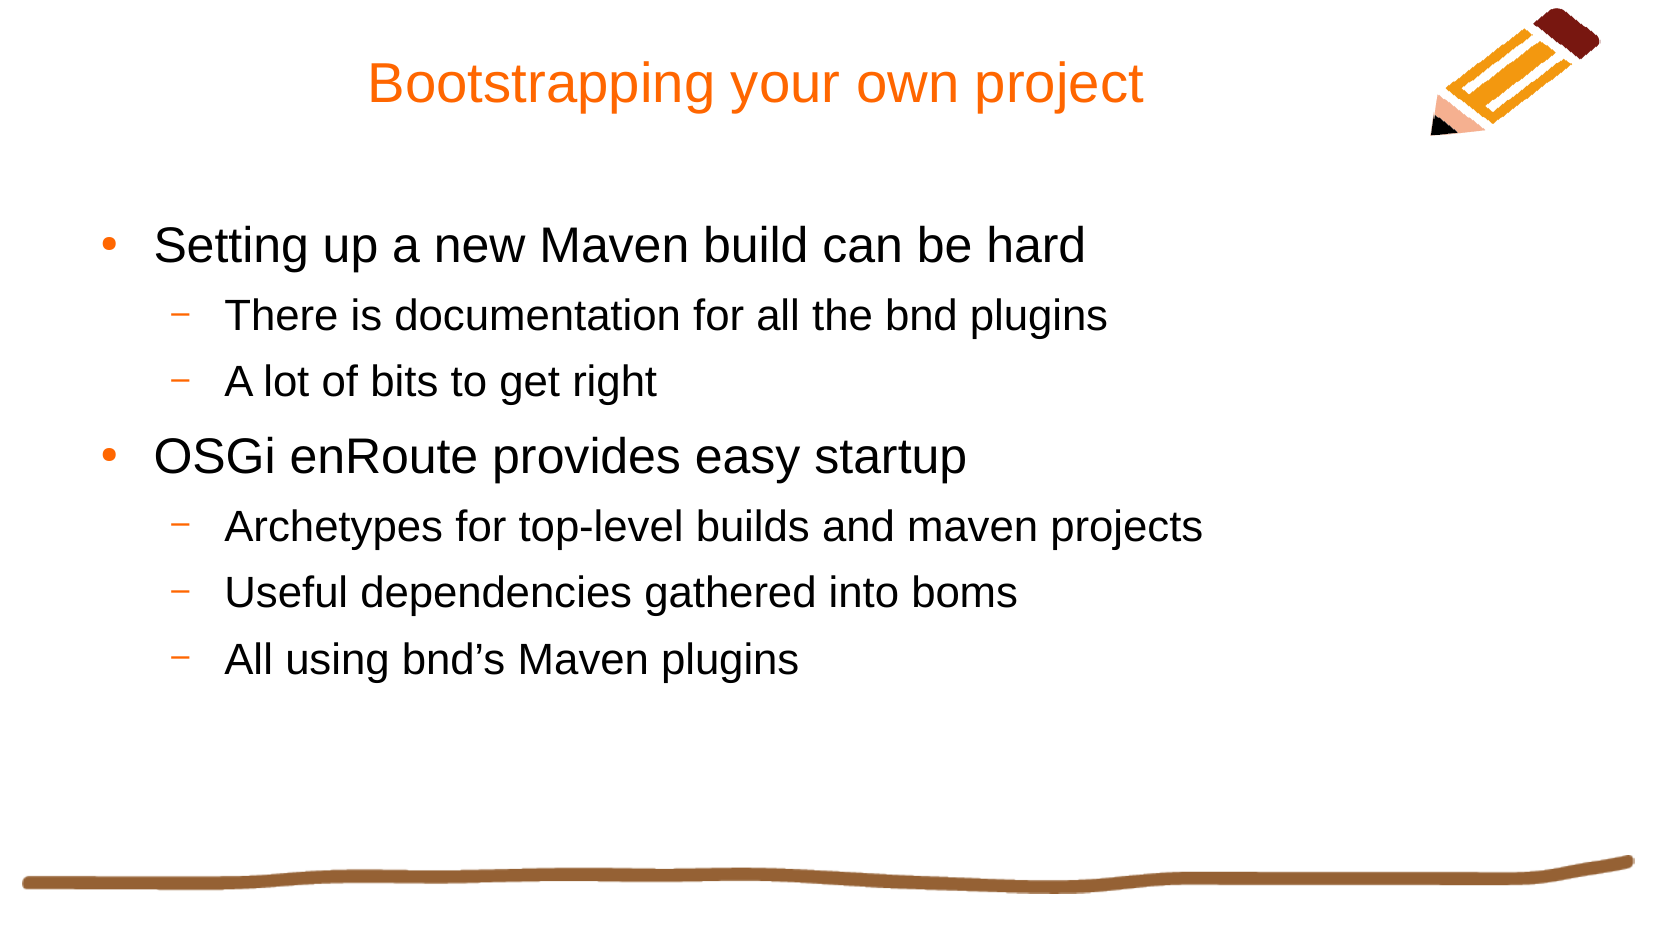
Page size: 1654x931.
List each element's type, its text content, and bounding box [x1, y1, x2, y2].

picture [1430, 8, 1601, 136]
title Bootstrapping your own project [82, 36, 1430, 129]
picture [22, 855, 1635, 894]
list Setting up a new Maven build can be hard There is documentation for all the bnd plugins A lot of bits to get right OSGi enRoute provides easy startup Archetypes for top-level builds and maven projects Useful dependencies gathered into boms All using bnd’s Maven plugins [82, 217, 1571, 841]
